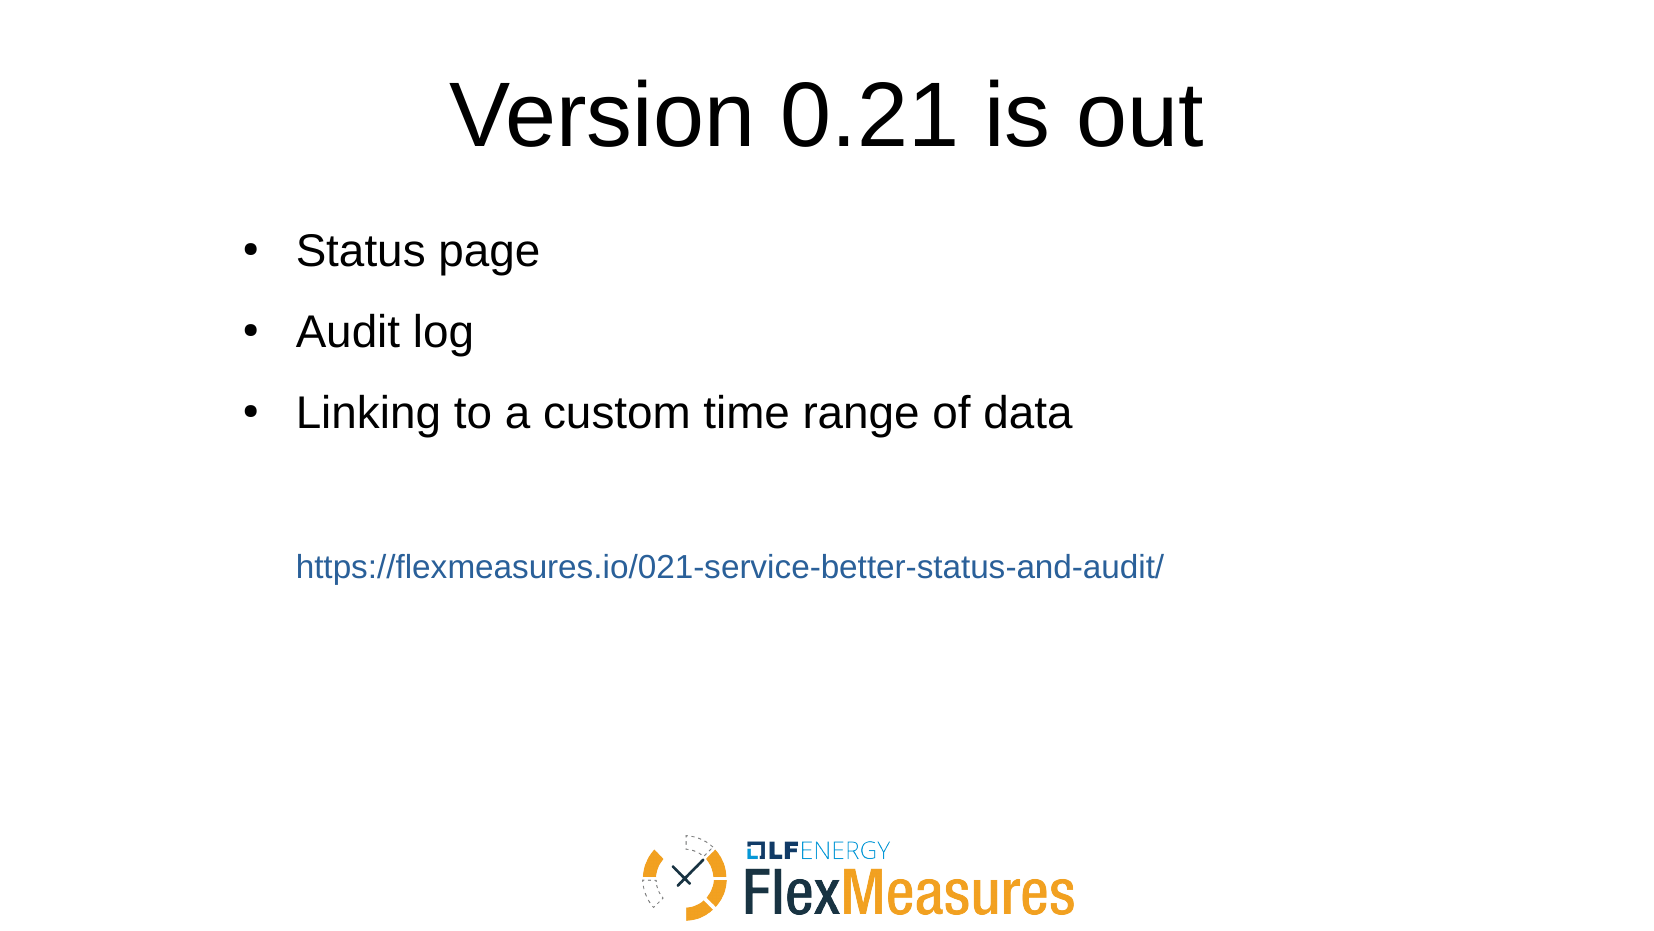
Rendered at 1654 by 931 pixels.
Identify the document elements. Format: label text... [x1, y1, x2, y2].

title Version 0.21 is out [82, 37, 1571, 193]
list Status page Audit log Linking to a custom time range of data https://flexmeasures.io/021-service-better-status-and-audit/ [225, 225, 1402, 826]
picture [642, 835, 1074, 921]
